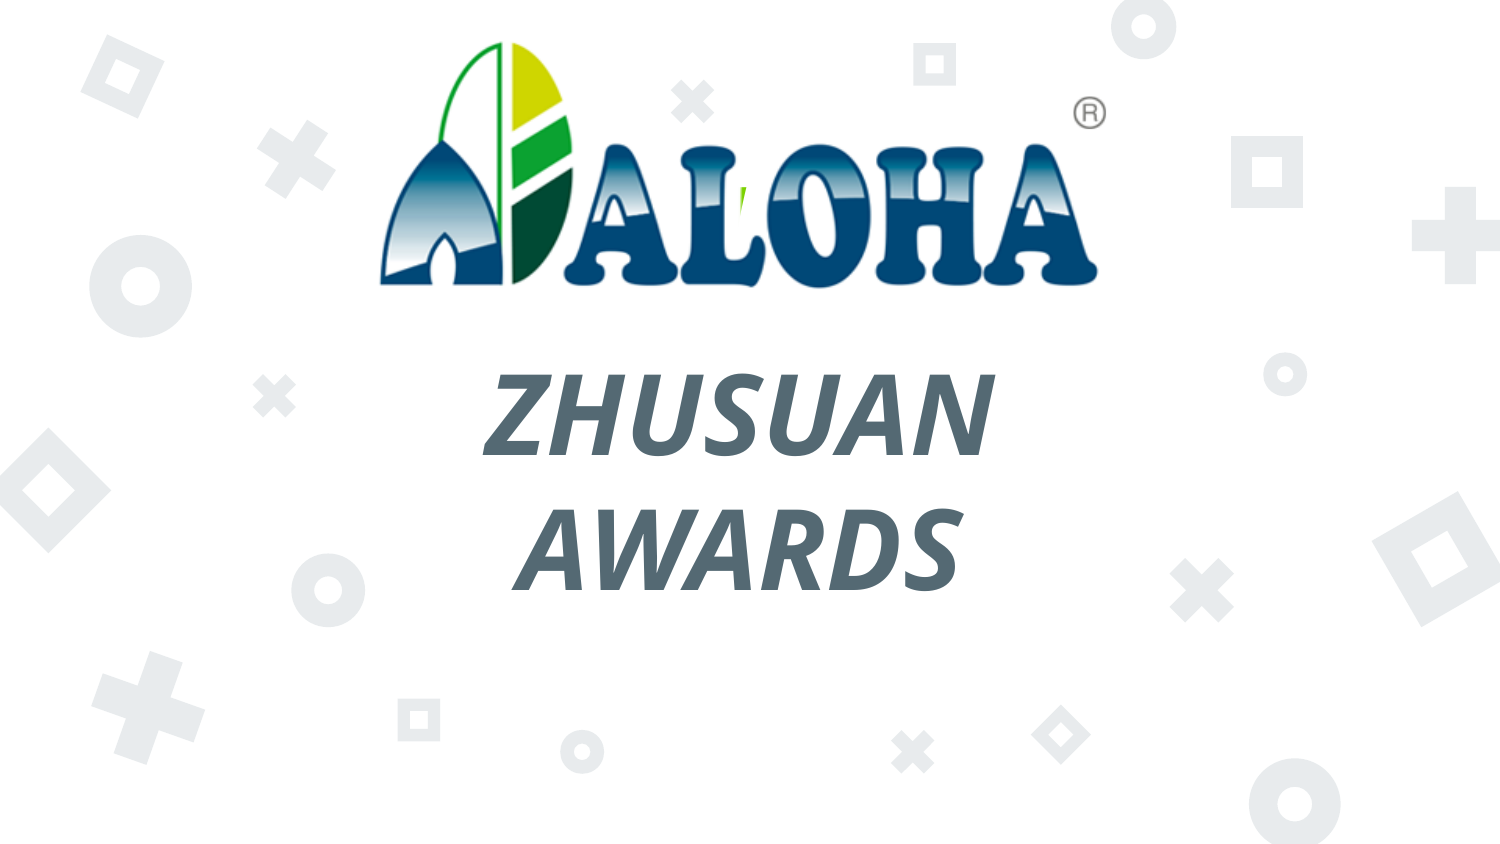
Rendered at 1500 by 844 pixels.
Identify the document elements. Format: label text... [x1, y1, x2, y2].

picture [356, 23, 1122, 311]
text_box ZHUSUAN AWARDS [324, 354, 1158, 603]
